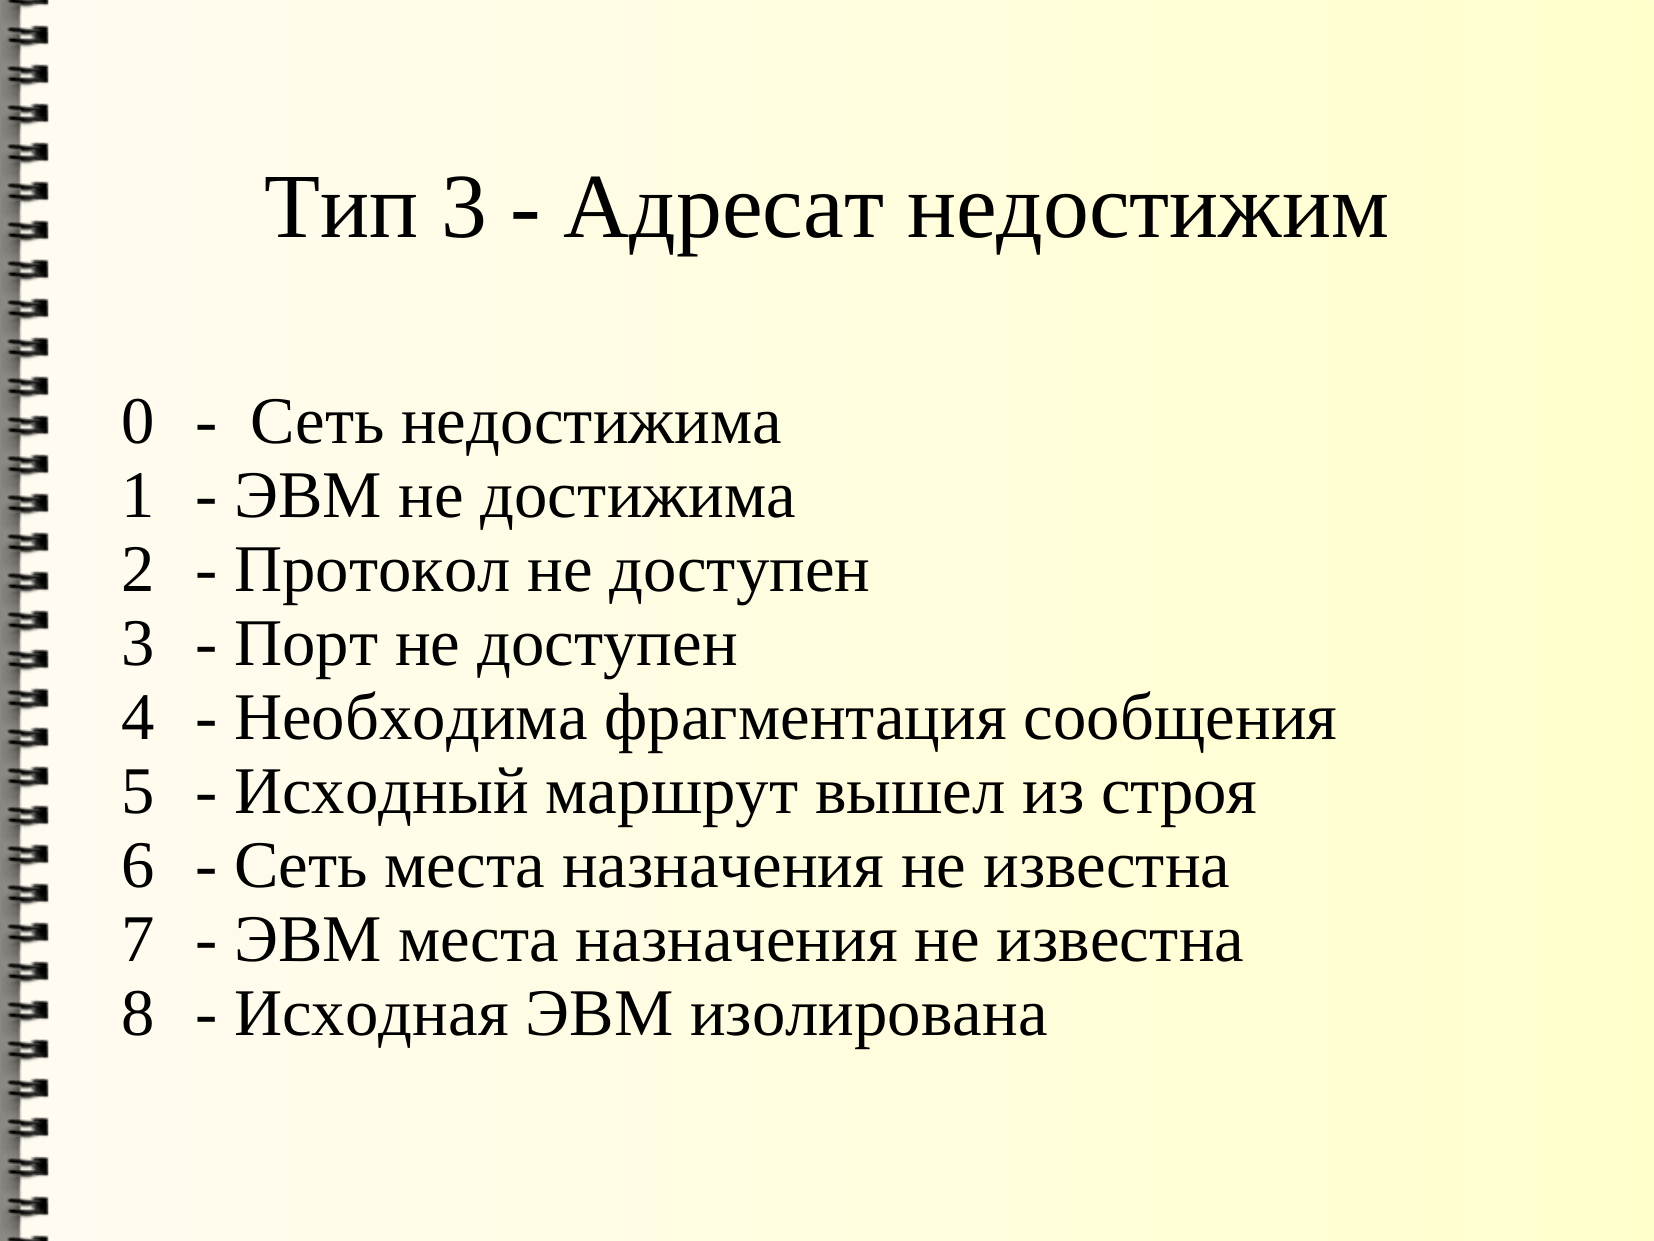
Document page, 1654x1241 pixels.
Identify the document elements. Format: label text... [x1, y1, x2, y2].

title Тип 3 - Адресат недостижим [121, 110, 1534, 303]
picture [0, 0, 1654, 1241]
subtitle 0 - Сеть недостижима 1 - ЭВМ не достижима 2 - Протокол не доступен 3 - Порт не доступен 4 - Необходима фрагментация сообщения 5 - Исходный маршрут вышел из строя 6 - Сеть места назначения не известна 7 - ЭВМ места назначения не известна 8 - Исходная ЭВМ изолирована [121, 352, 1534, 1156]
